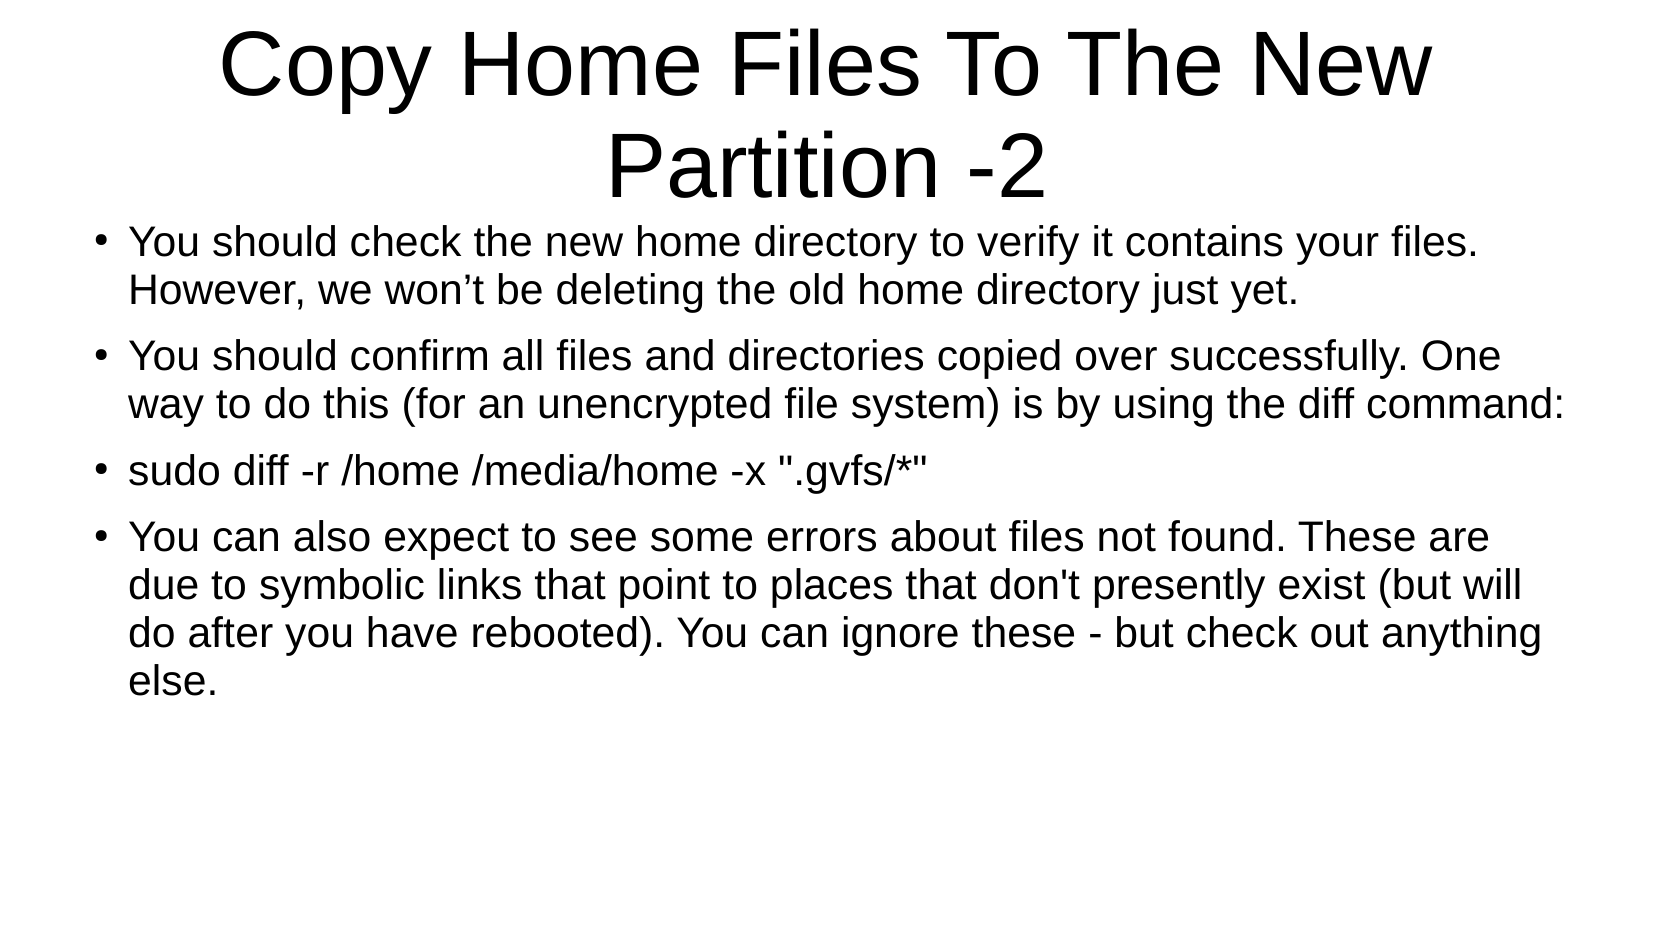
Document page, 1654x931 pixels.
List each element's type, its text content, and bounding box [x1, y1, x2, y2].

list You should check the new home directory to verify it contains your files. However, we won’t be deleting the old home directory just yet. You should confirm all files and directories copied over successfully. One way to do this (for an unencrypted file system) is by using the diff command: sudo diff -r /home /media/home -x ".gvfs/*" You can also expect to see some errors about files not found. These are due to symbolic links that point to places that don't presently exist (but will do after you have rebooted). You can ignore these - but check out anything else. [82, 217, 1571, 758]
title Copy Home Files To The New Partition -2 [82, 12, 1571, 217]
